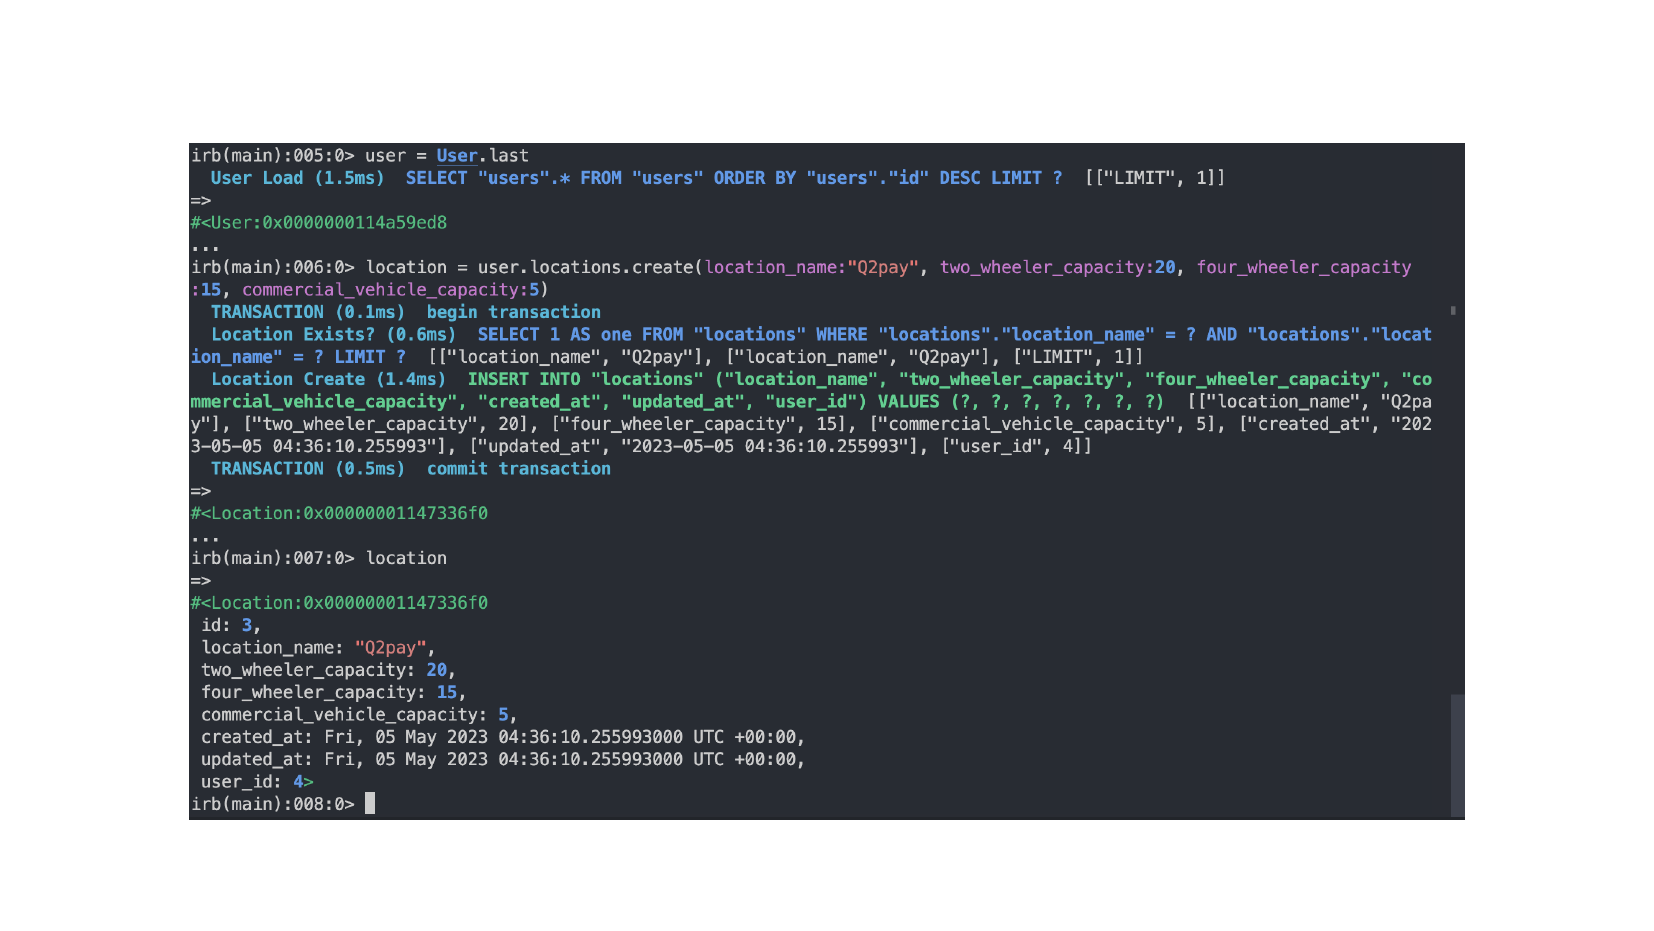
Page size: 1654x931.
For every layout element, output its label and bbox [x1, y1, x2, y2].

picture [189, 144, 1465, 820]
